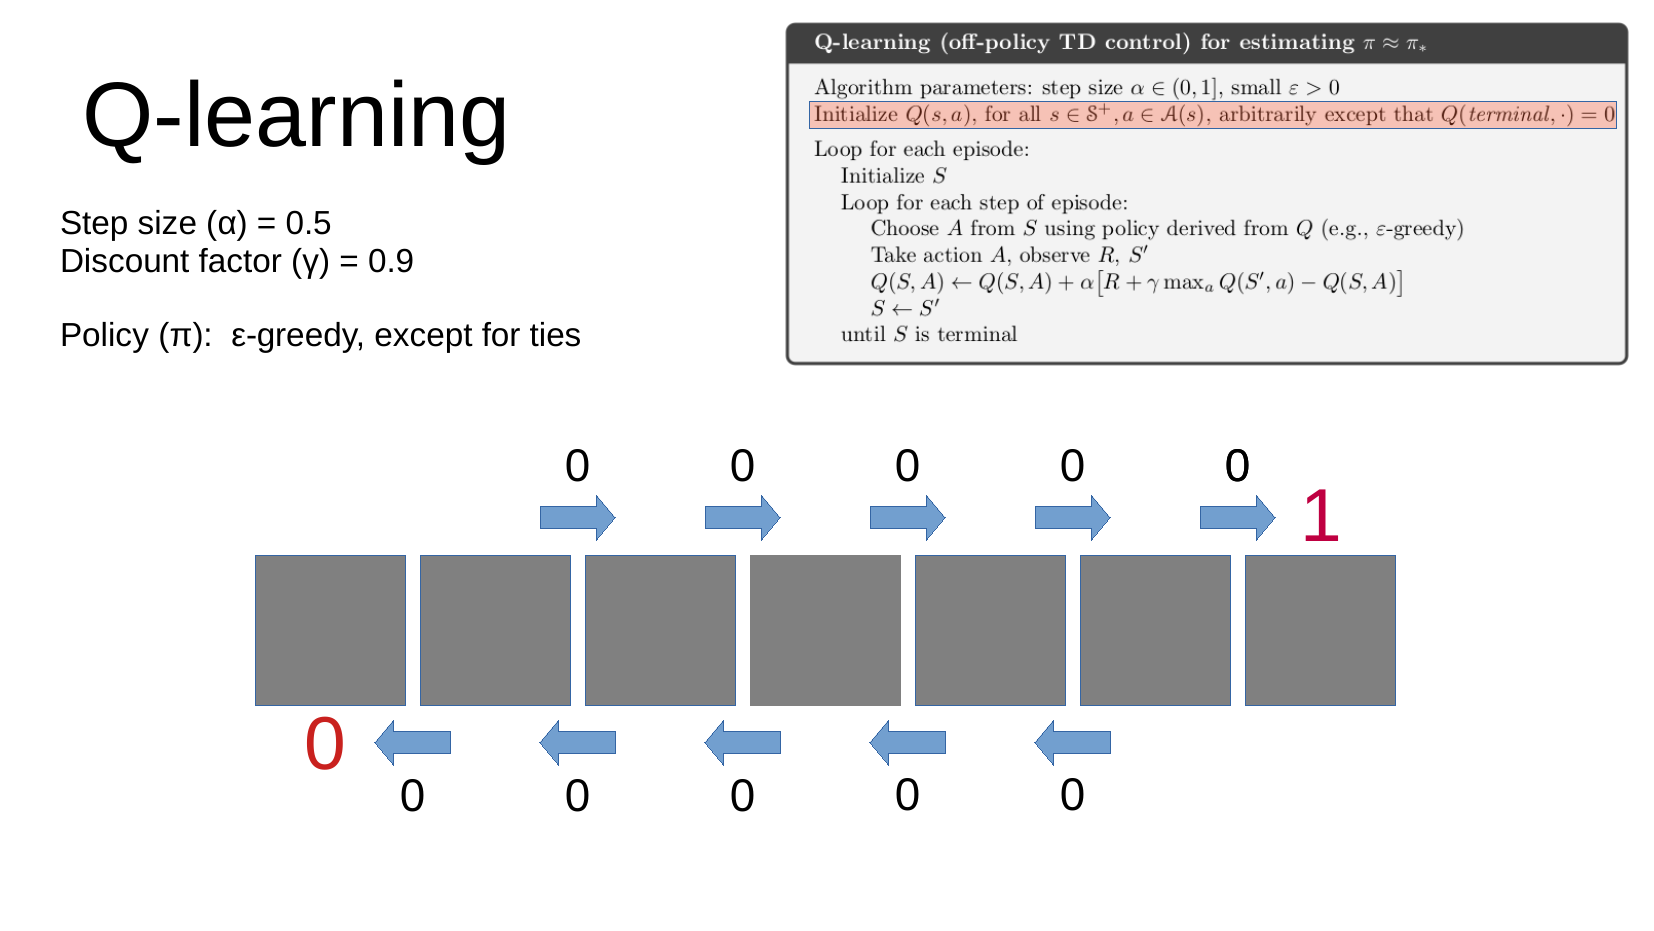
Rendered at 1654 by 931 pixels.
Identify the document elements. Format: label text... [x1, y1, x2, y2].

title 0 [525, 420, 631, 511]
text_box [1035, 511, 1111, 541]
title 0 [1020, 750, 1126, 840]
text_box [869, 720, 946, 750]
title 0 [360, 750, 466, 841]
text_box [704, 720, 781, 750]
text_box [379, 720, 451, 750]
title 0 [273, 698, 379, 789]
title 0 [855, 750, 961, 840]
title Step size (α) = 0.5 Discount factor (γ) = 0.9 Policy (π): ε-greedy, except for ties [60, 186, 616, 409]
title 0 [525, 750, 631, 841]
title 1 [1268, 471, 1374, 561]
title 0 [855, 420, 961, 511]
title 0 [690, 750, 796, 841]
text_box [915, 555, 1066, 706]
text_box [1080, 555, 1231, 706]
picture [773, 14, 1637, 376]
title Q-learning [82, 37, 773, 193]
text_box [420, 555, 571, 706]
text_box [540, 511, 616, 541]
title 0 [1020, 420, 1126, 511]
title 0 [690, 420, 796, 511]
title 0 [1185, 420, 1291, 511]
text_box [255, 555, 406, 706]
text_box [750, 555, 901, 706]
text_box [705, 511, 781, 541]
text_box [870, 511, 946, 541]
text_box [539, 720, 616, 750]
text_box [585, 555, 736, 706]
text_box [1034, 720, 1111, 750]
text_box [1245, 555, 1396, 706]
text_box [1200, 511, 1268, 541]
text_box [809, 101, 1617, 129]
